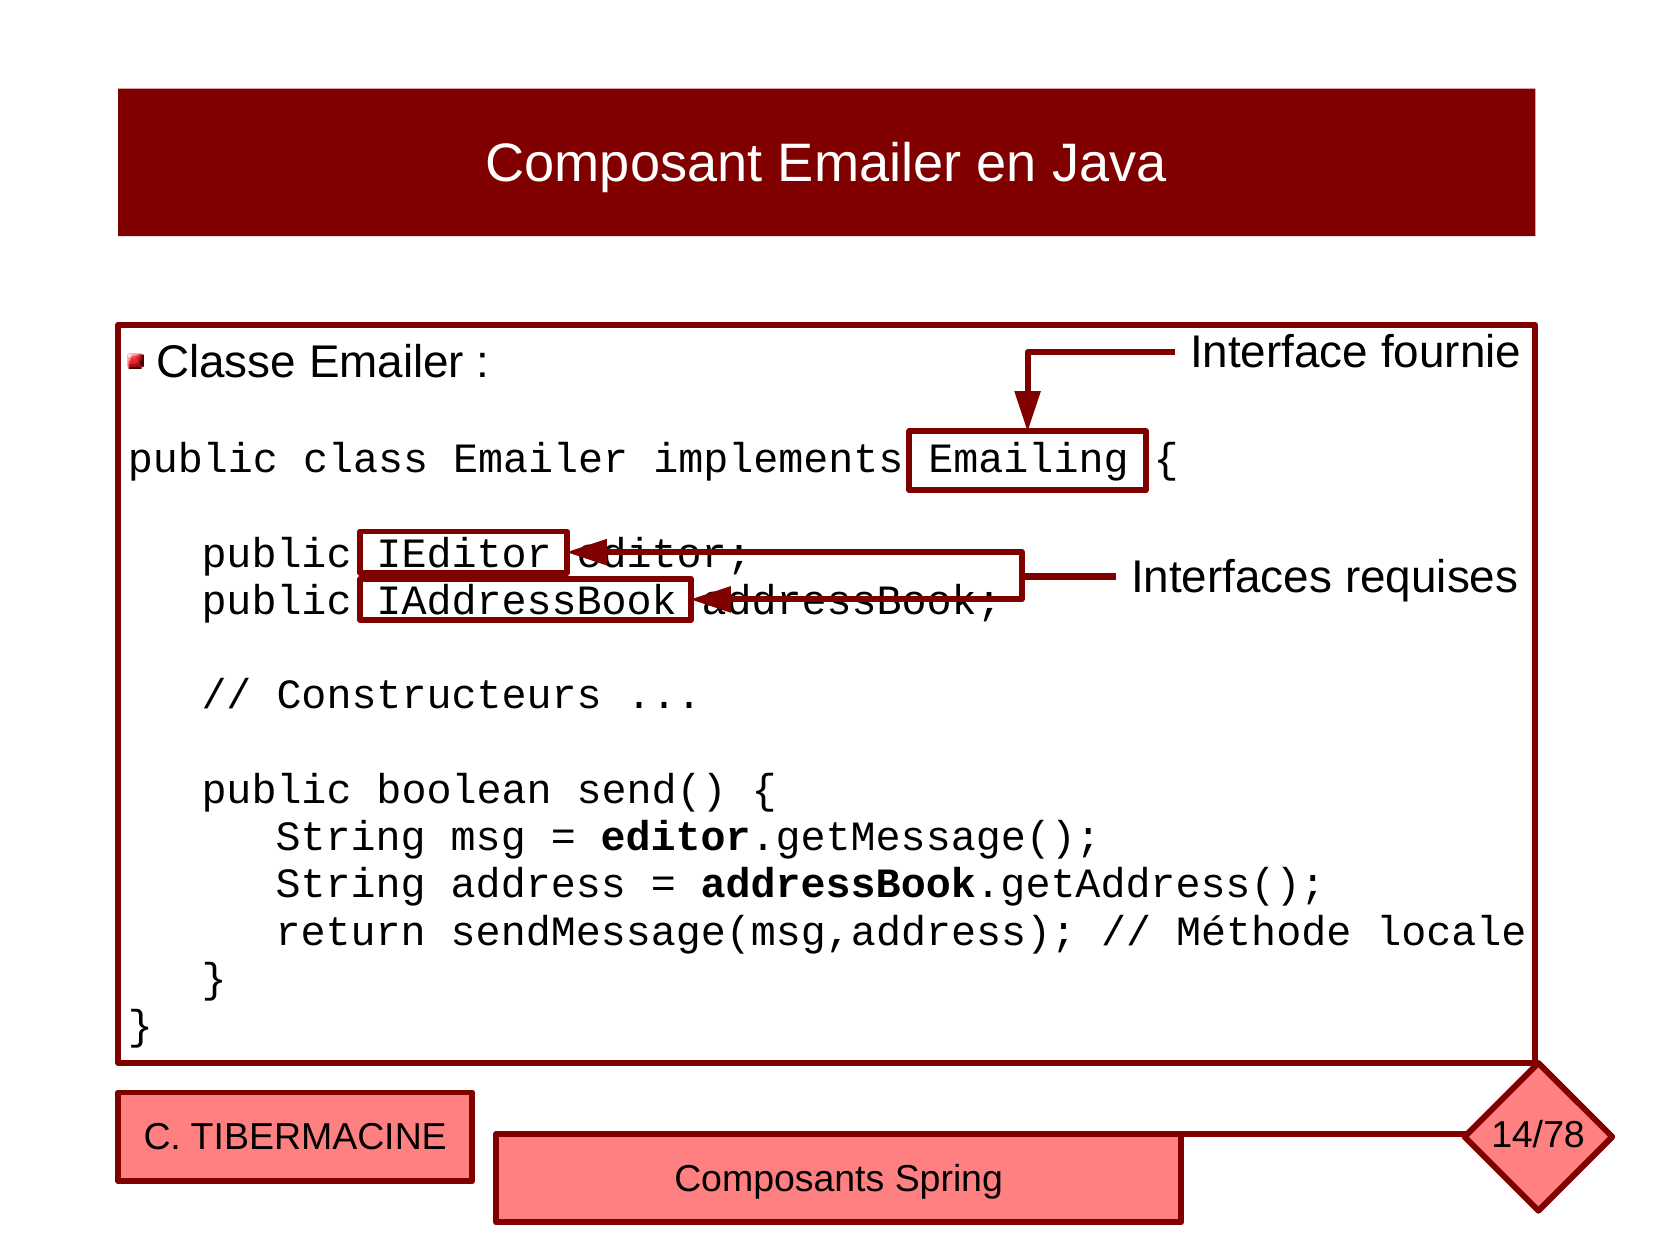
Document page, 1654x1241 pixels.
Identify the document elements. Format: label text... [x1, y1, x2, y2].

text_box <numéro>/78 [1476, 1106, 1613, 1206]
text_box C. TIBERMACINE [118, 1092, 473, 1182]
picture [127, 353, 144, 369]
text_box Composant Emailer en Java [118, 88, 1536, 237]
text_box Interface fournie [1175, 318, 1537, 385]
text_box Composants Spring [496, 1133, 1182, 1223]
text_box Interfaces requises [1116, 543, 1534, 610]
text_box Classe Emailer : public class Emailer implements Emailing { public IEditor editor; public IAddressBook addressBook; // Constructeurs ... public boolean send() { String msg = editor.getMessage(); String address = addressBook.getAddress(); return sendMessage(msg,address); // Méthode locale } } [118, 324, 1536, 1063]
text_box [1464, 1125, 1476, 1149]
text_box [1495, 1062, 1582, 1106]
text_box [1533, 1206, 1544, 1211]
